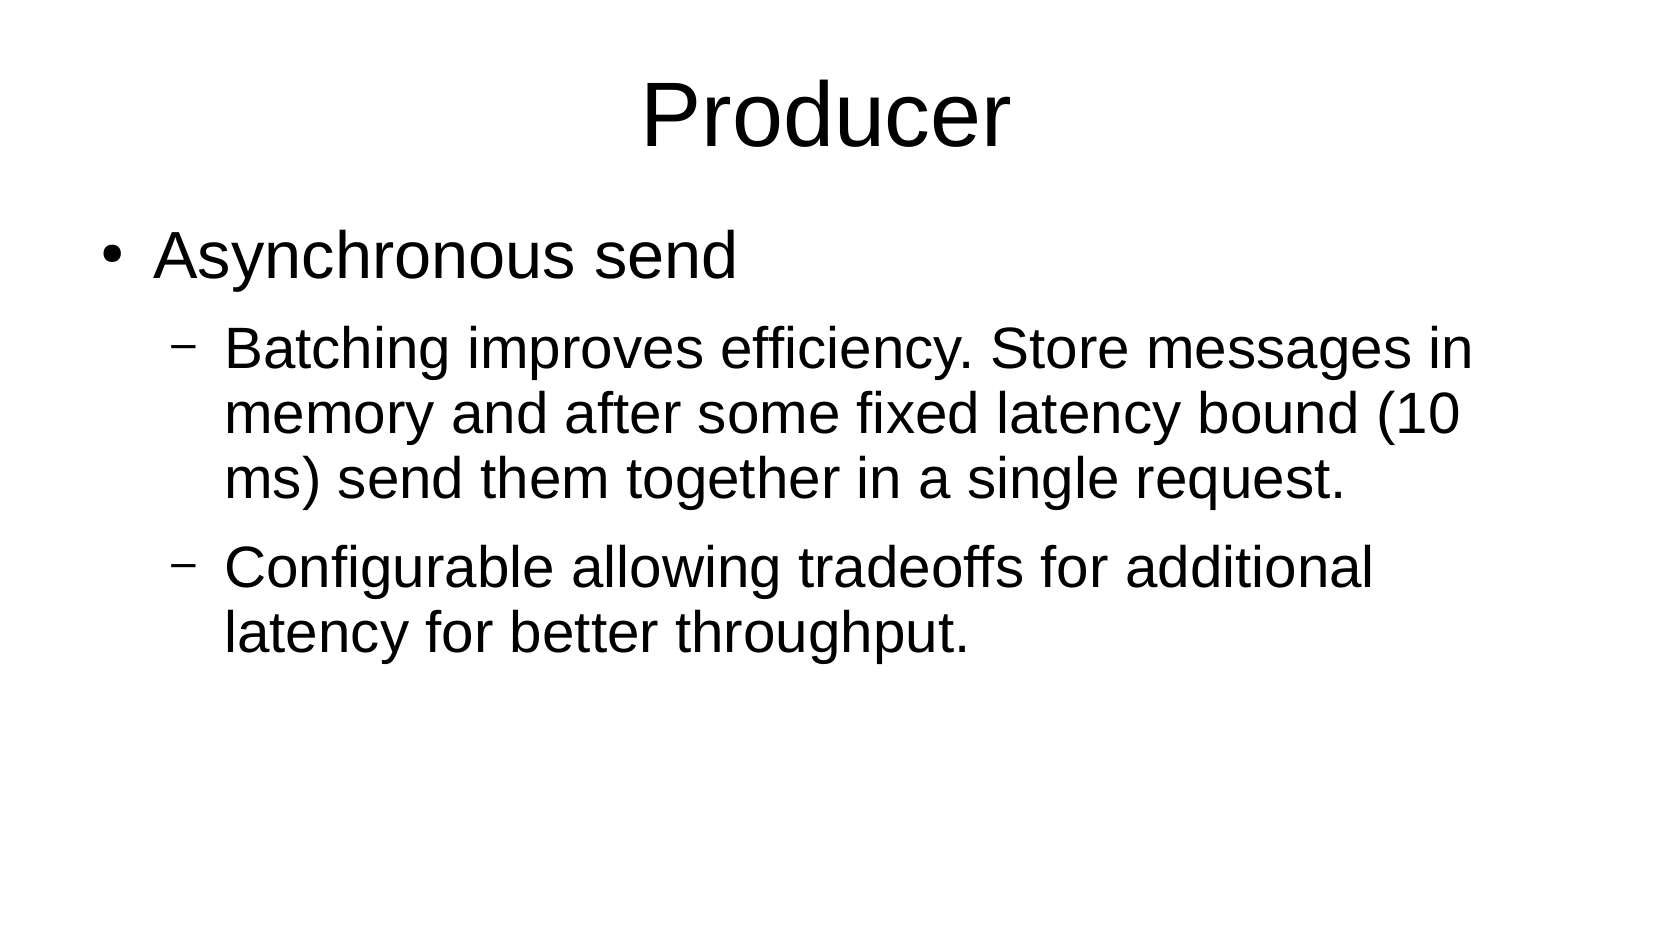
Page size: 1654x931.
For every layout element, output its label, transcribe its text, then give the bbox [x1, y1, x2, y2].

title Producer [82, 37, 1571, 193]
list Asynchronous send Batching improves efficiency. Store messages in memory and after some fixed latency bound (10 ms) send them together in a single request. Configurable allowing tradeoffs for additional latency for better throughput. [82, 217, 1571, 758]
